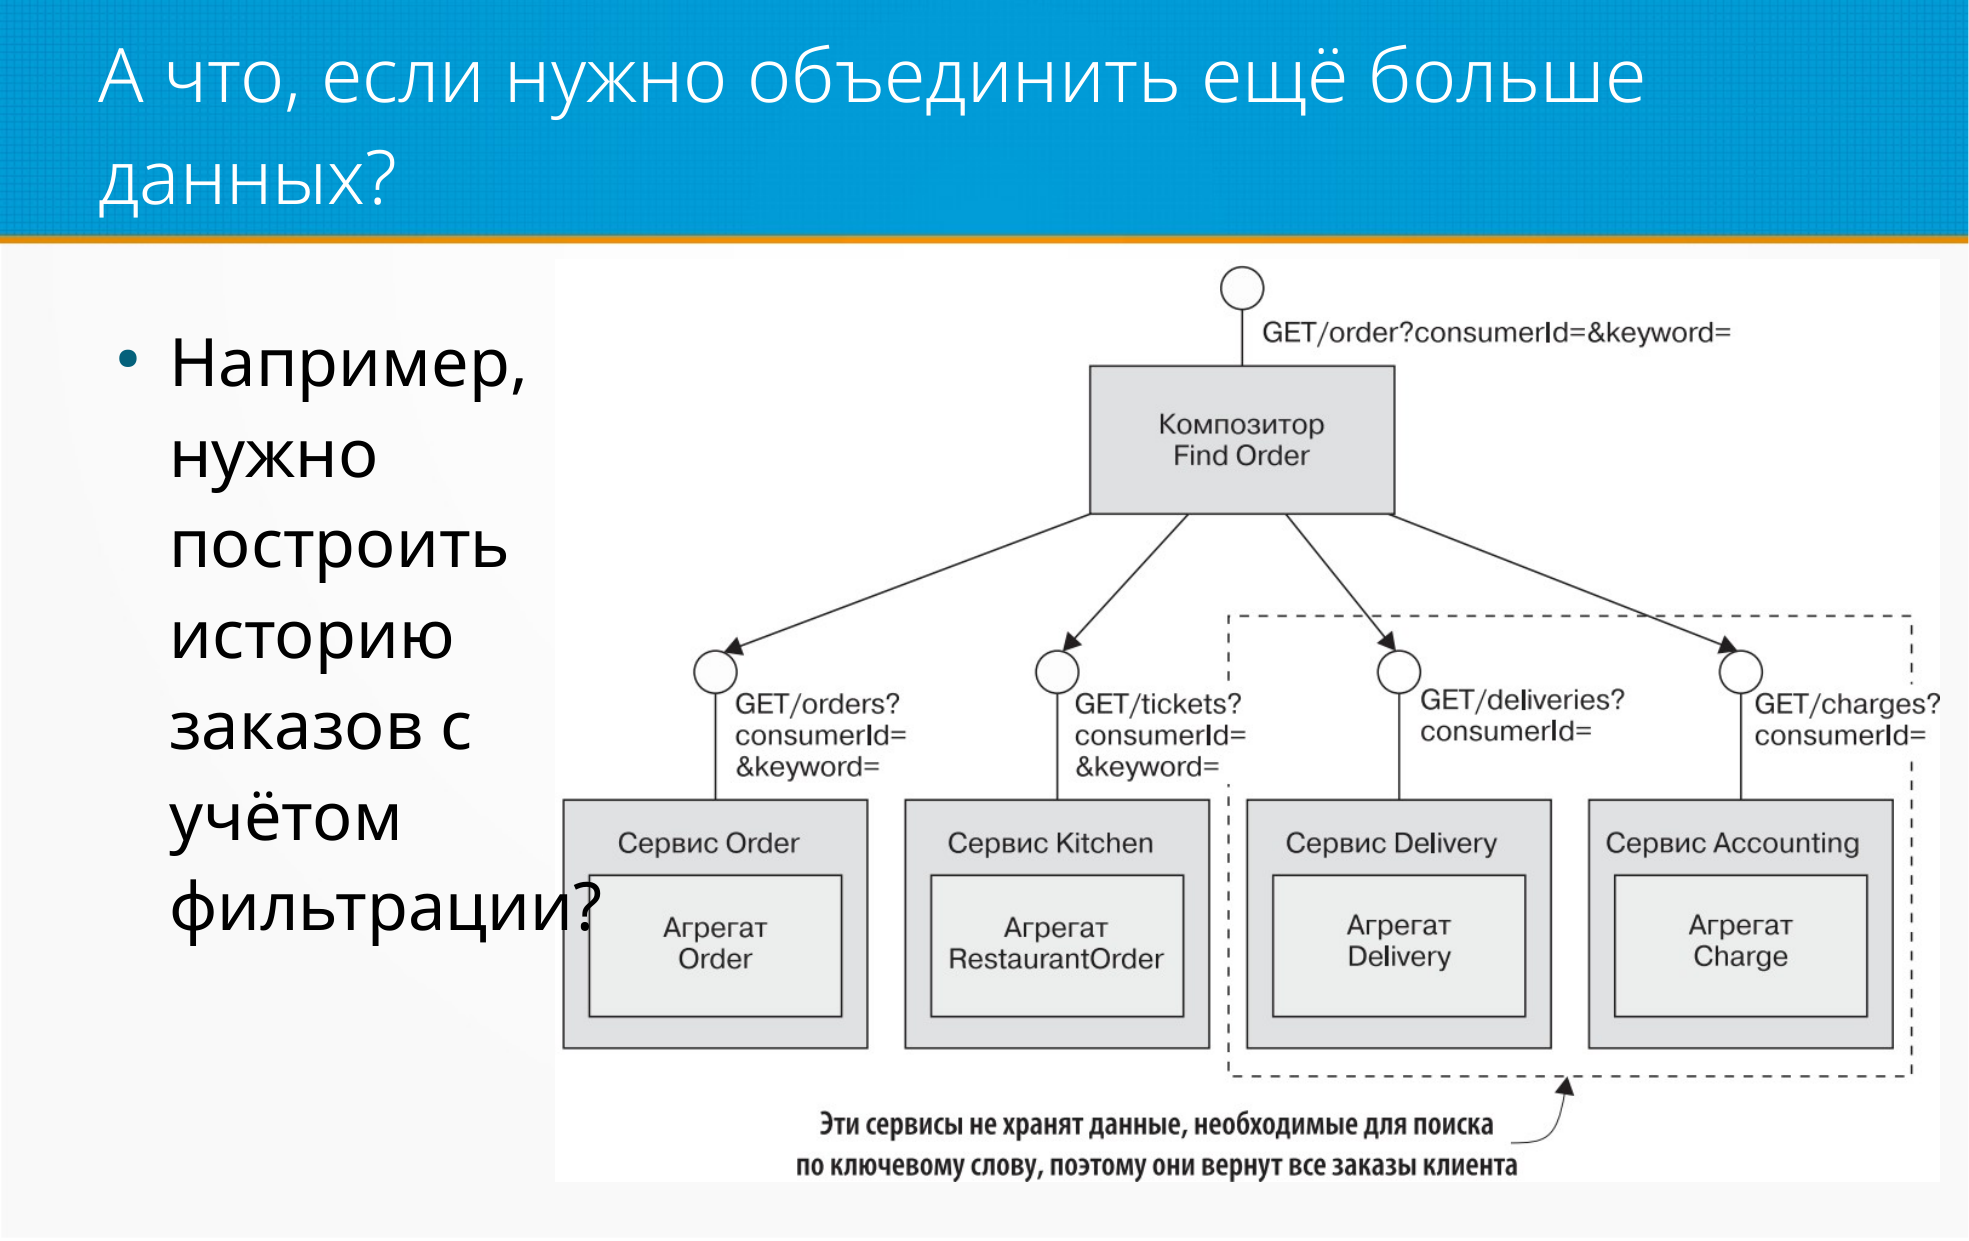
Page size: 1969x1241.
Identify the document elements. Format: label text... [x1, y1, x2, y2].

title А что, если нужно объединить ещё больше данных? [98, 19, 1870, 227]
picture [0, 233, 1969, 1241]
list Например, нужно построить историю заказов с учётом фильтрации? [98, 315, 709, 1193]
